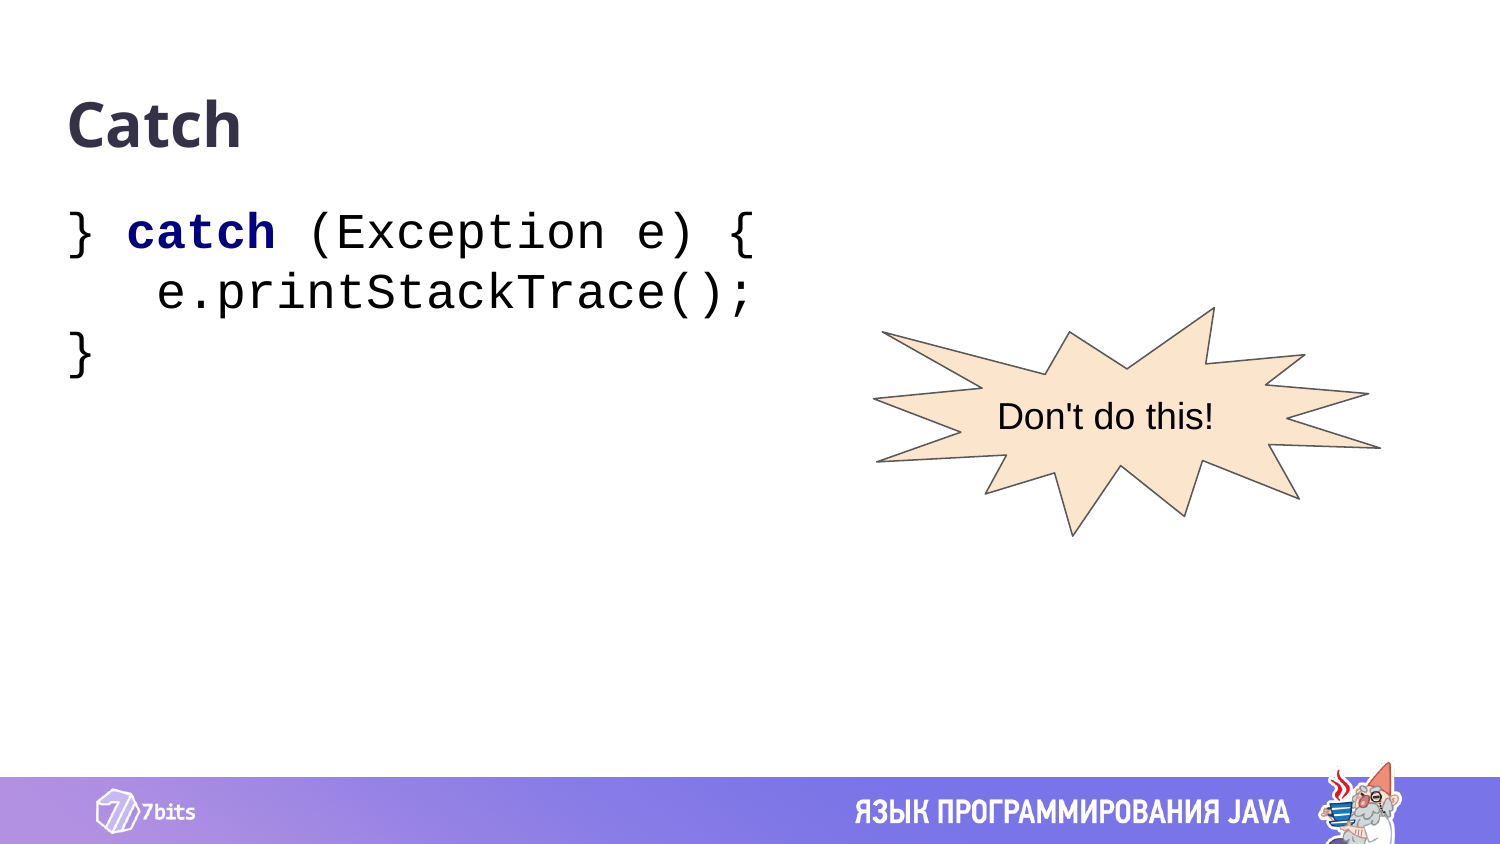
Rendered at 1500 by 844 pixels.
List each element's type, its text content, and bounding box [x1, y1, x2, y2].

title Catch [51, 69, 1449, 164]
picture [0, 717, 1500, 844]
text_box Don't do this! [873, 307, 1381, 537]
list } catch (Exception e) { e.printStackTrace(); } [51, 184, 1449, 745]
